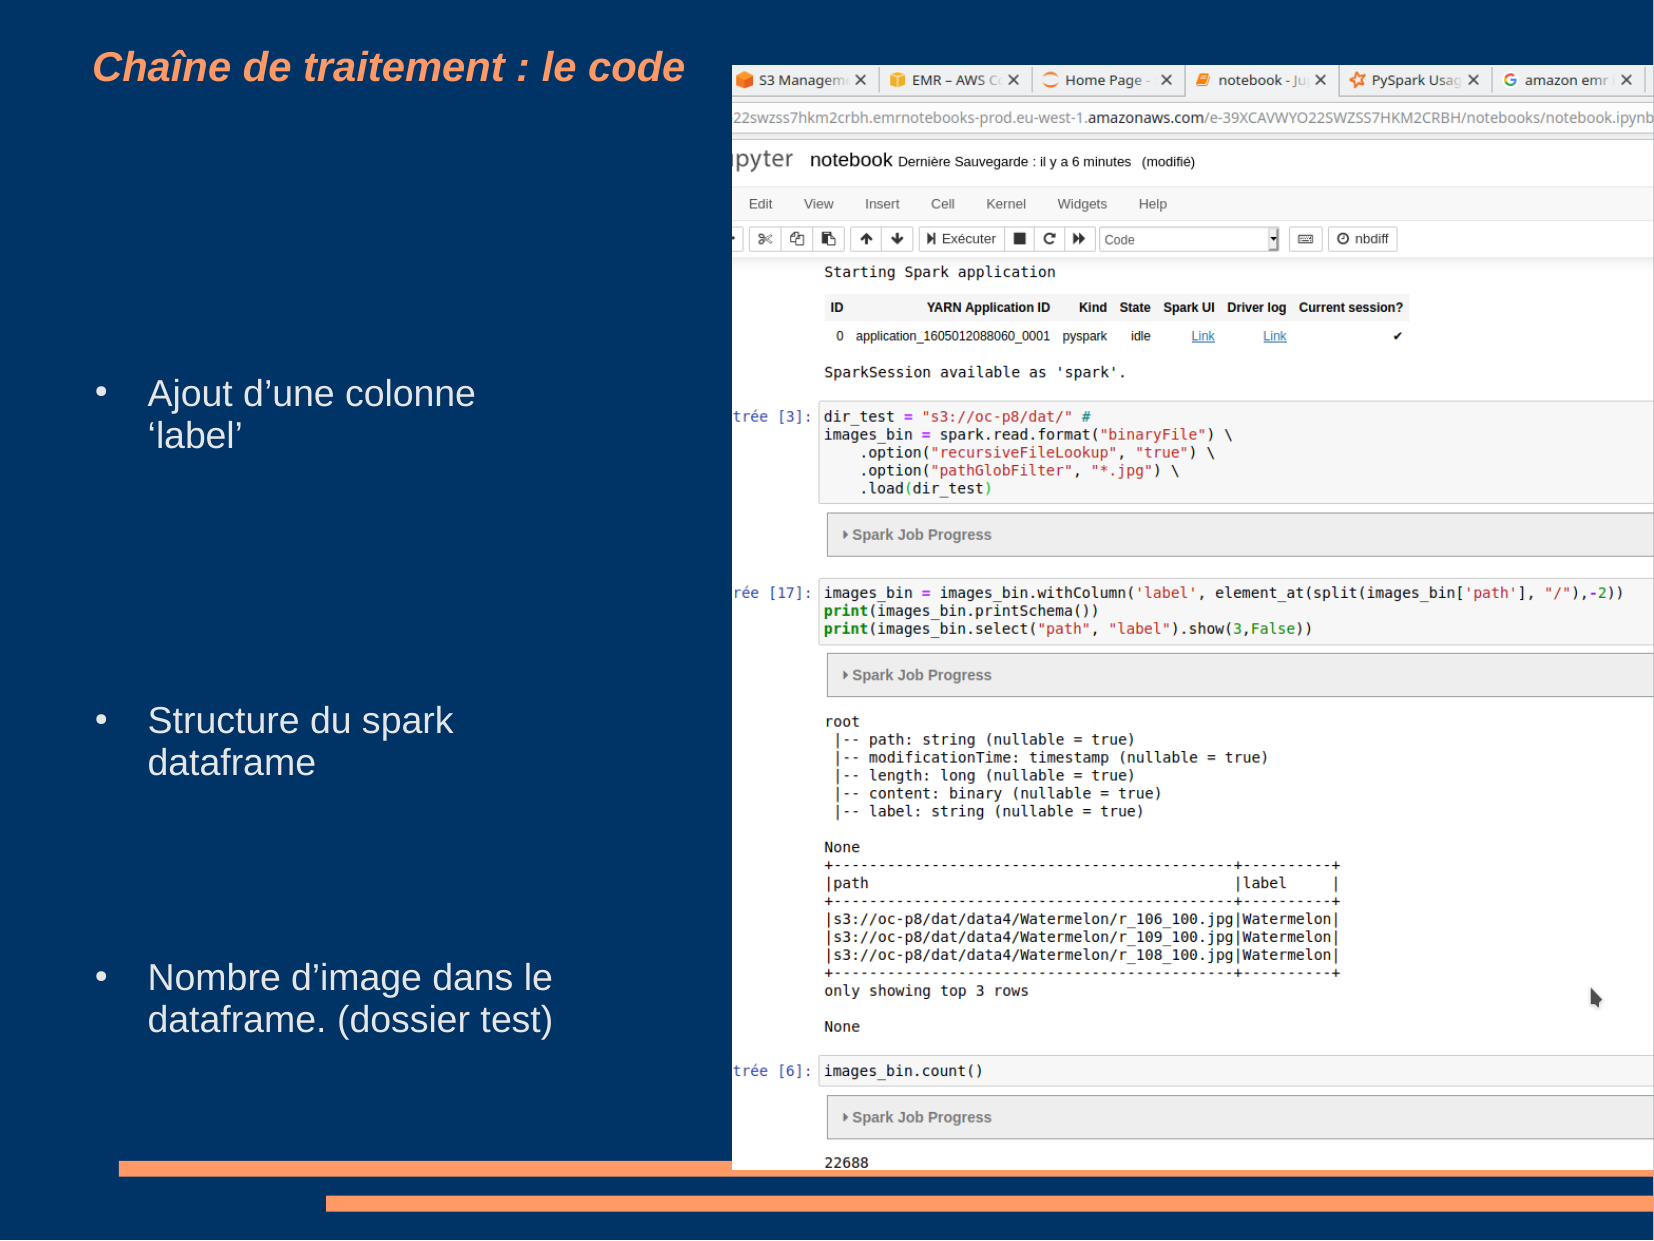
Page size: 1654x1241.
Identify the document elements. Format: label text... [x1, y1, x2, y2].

list Ajout d’une colonne ‘label’ Structure du spark dataframe Nombre d’image dans le dataframe. (dossier test) [76, 372, 567, 1137]
picture [732, 65, 1654, 1170]
title Chaîne de traitement : le code [92, 0, 1505, 142]
